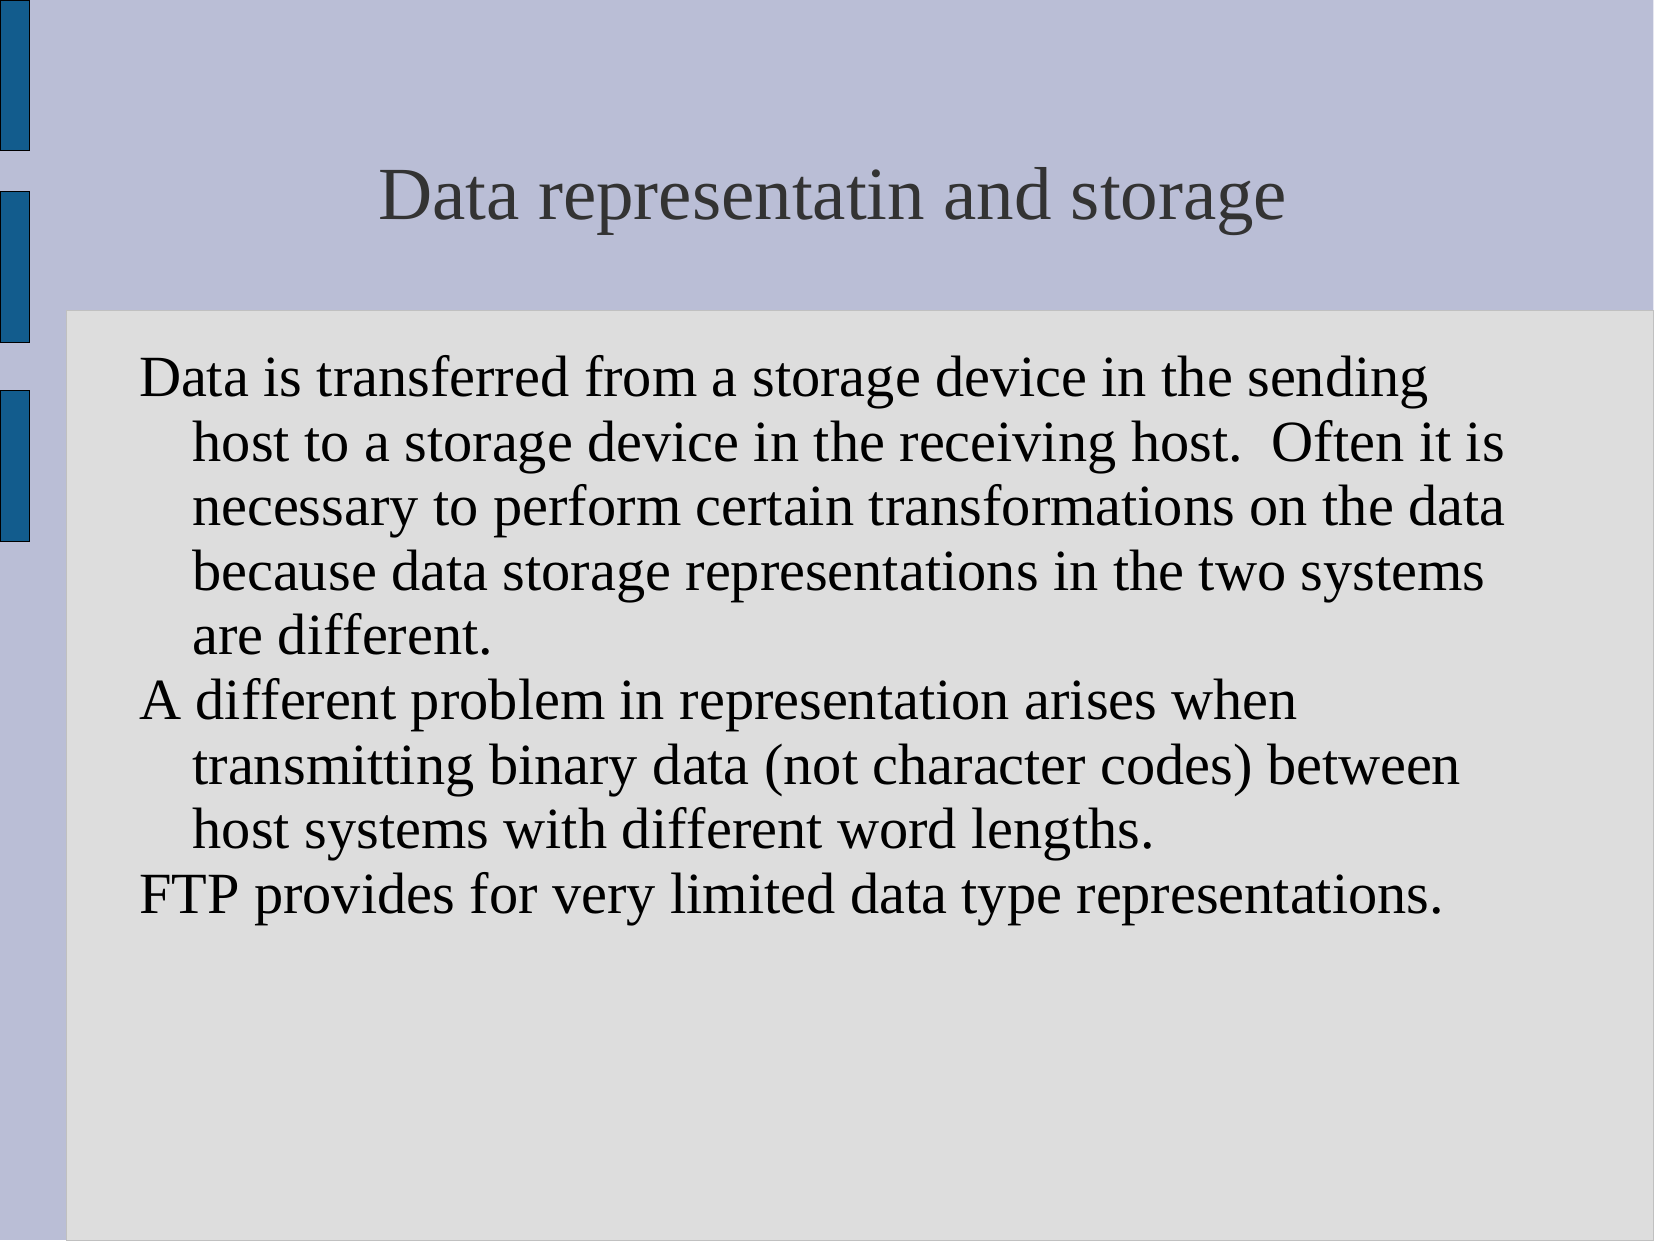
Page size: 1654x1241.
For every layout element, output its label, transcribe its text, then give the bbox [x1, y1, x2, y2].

title Data representatin and storage [121, 91, 1534, 299]
list Data is transferred from a storage device in the sending host to a storage device in the receiving host. Often it is necessary to perform certain transformations on the data because data storage representations in the two systems are different. A different problem in representation arises when transmitting binary data (not character codes) between host systems with different word lengths. FTP provides for very limited data type representations. [121, 344, 1534, 1127]
